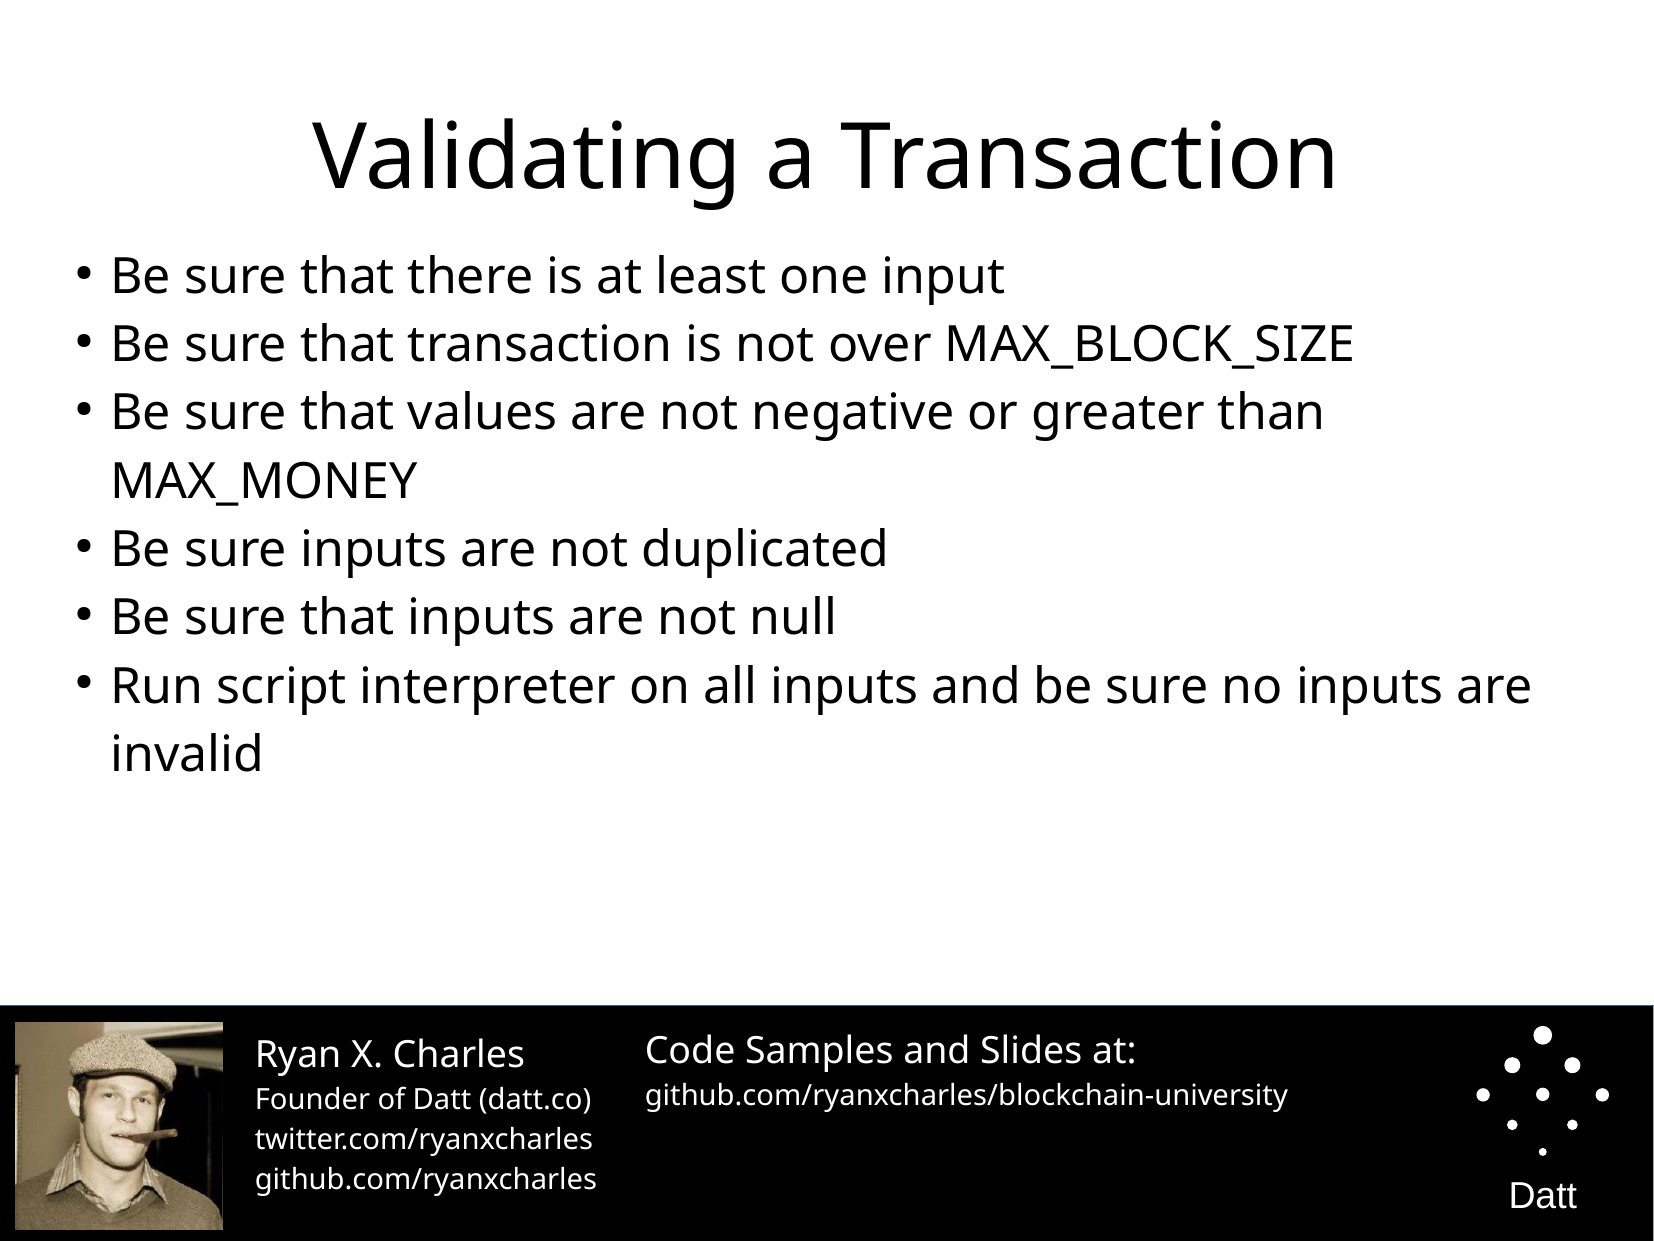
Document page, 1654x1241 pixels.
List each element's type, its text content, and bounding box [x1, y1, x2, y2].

text_box Ryan X. Charles Founder of Datt (datt.co) twitter.com/ryanxcharles github.com/ryanxcharles [240, 1020, 976, 1241]
picture [1475, 1023, 1611, 1159]
text_box Datt [1452, 1167, 1633, 1241]
picture [15, 1022, 223, 1231]
text_box Code Samples and Slides at: github.com/ryanxcharles/blockchain-university [630, 1015, 1403, 1156]
subtitle Be sure that there is at least one input Be sure that transaction is not over MAX_BLOCK_SIZE Be sure that values are not negative or greater than MAX_MONEY Be sure inputs are not duplicated Be sure that inputs are not null Run script interpreter on all inputs and be sure no inputs are invalid [75, 240, 1591, 1006]
text_box [0, 1005, 1654, 1241]
title Validating a Transaction [82, 49, 1571, 240]
